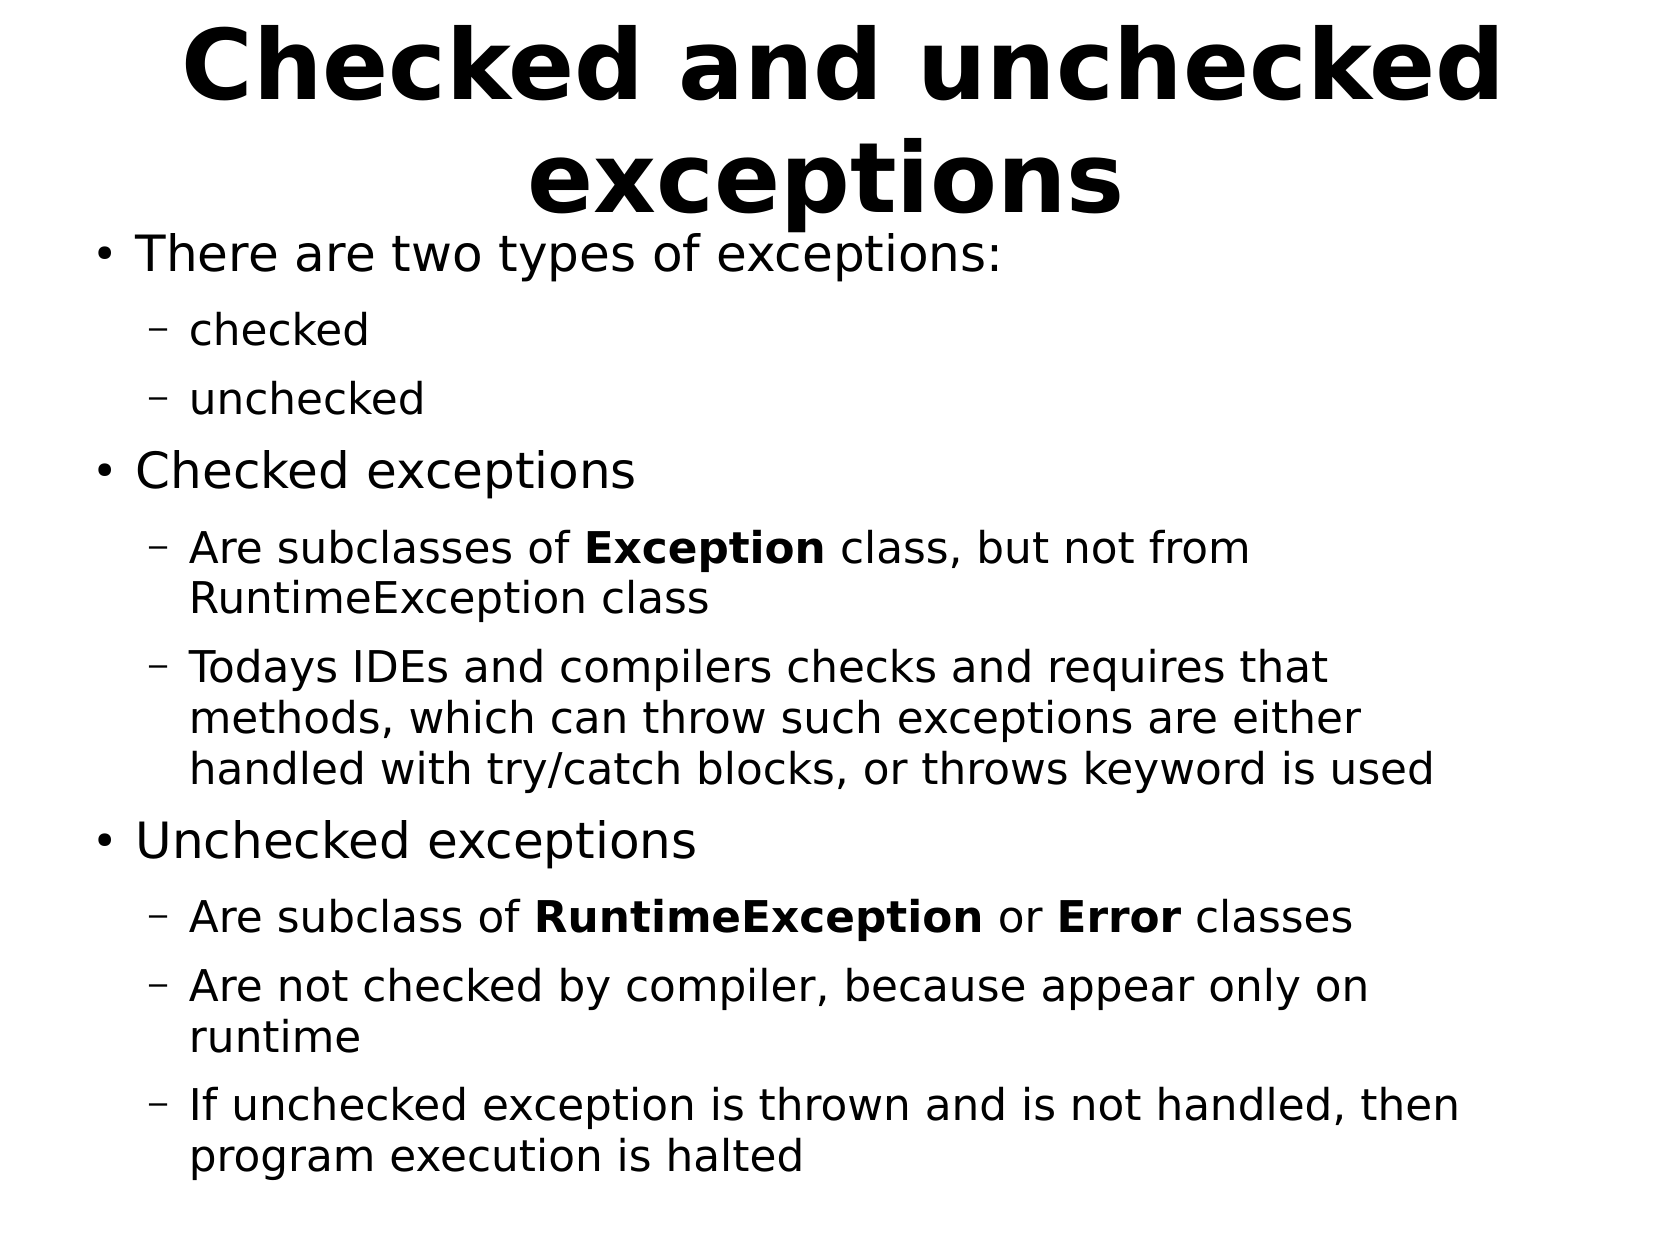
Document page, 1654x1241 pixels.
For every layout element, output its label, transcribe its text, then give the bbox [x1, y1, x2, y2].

title Checked and unchecked exceptions [82, 8, 1571, 236]
list There are two types of exceptions: checked unchecked Checked exceptions Are subclasses of Exception class, but not from RuntimeException class Todays IDEs and compilers checks and requires that methods, which can throw such exceptions are either handled with try/catch blocks, or throws keyword is used Unchecked exceptions Are subclass of RuntimeException or Error classes Are not checked by compiler, because appear only on runtime If unchecked exception is thrown and is not handled, then program execution is halted [82, 225, 1538, 1186]
